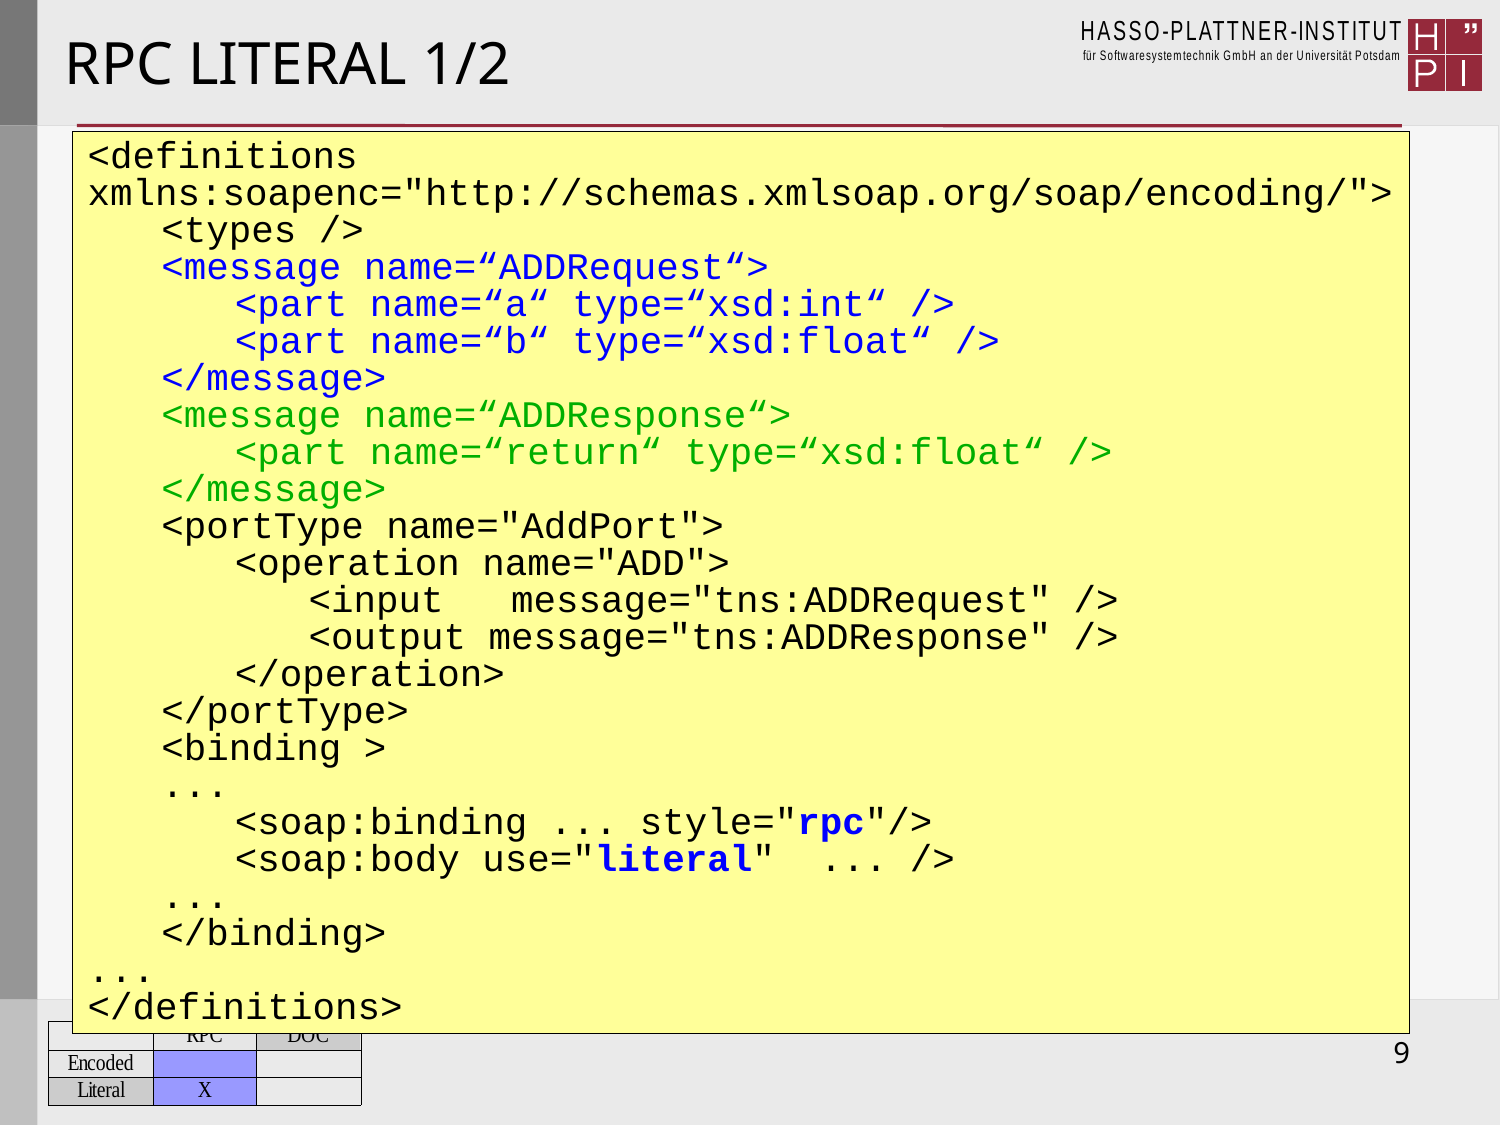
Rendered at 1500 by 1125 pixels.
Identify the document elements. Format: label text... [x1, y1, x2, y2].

text_box <definitions xmlns:soapenc="http://schemas.xmlsoap.org/soap/encoding/"> <types /> <message name=“ADDRequest“> <part name=“a“ type=“xsd:int“ /> <part name=“b“ type=“xsd:float“ /> </message> <message name=“ADDResponse“> <part name=“return“ type=“xsd:float“ /> </message> <portType name="AddPort"> <operation name="ADD"> <input message="tns:ADDRequest" /> <output message="tns:ADDResponse" /> </operation> </portType> <binding > ... <soap:binding ... style="rpc"/> <soap:body use="literal" ... /> ... </binding> ... </definitions> [72, 131, 1410, 988]
chart [47, 1020, 363, 1108]
title RPC LITERAL 1/2 [64, 0, 1070, 140]
